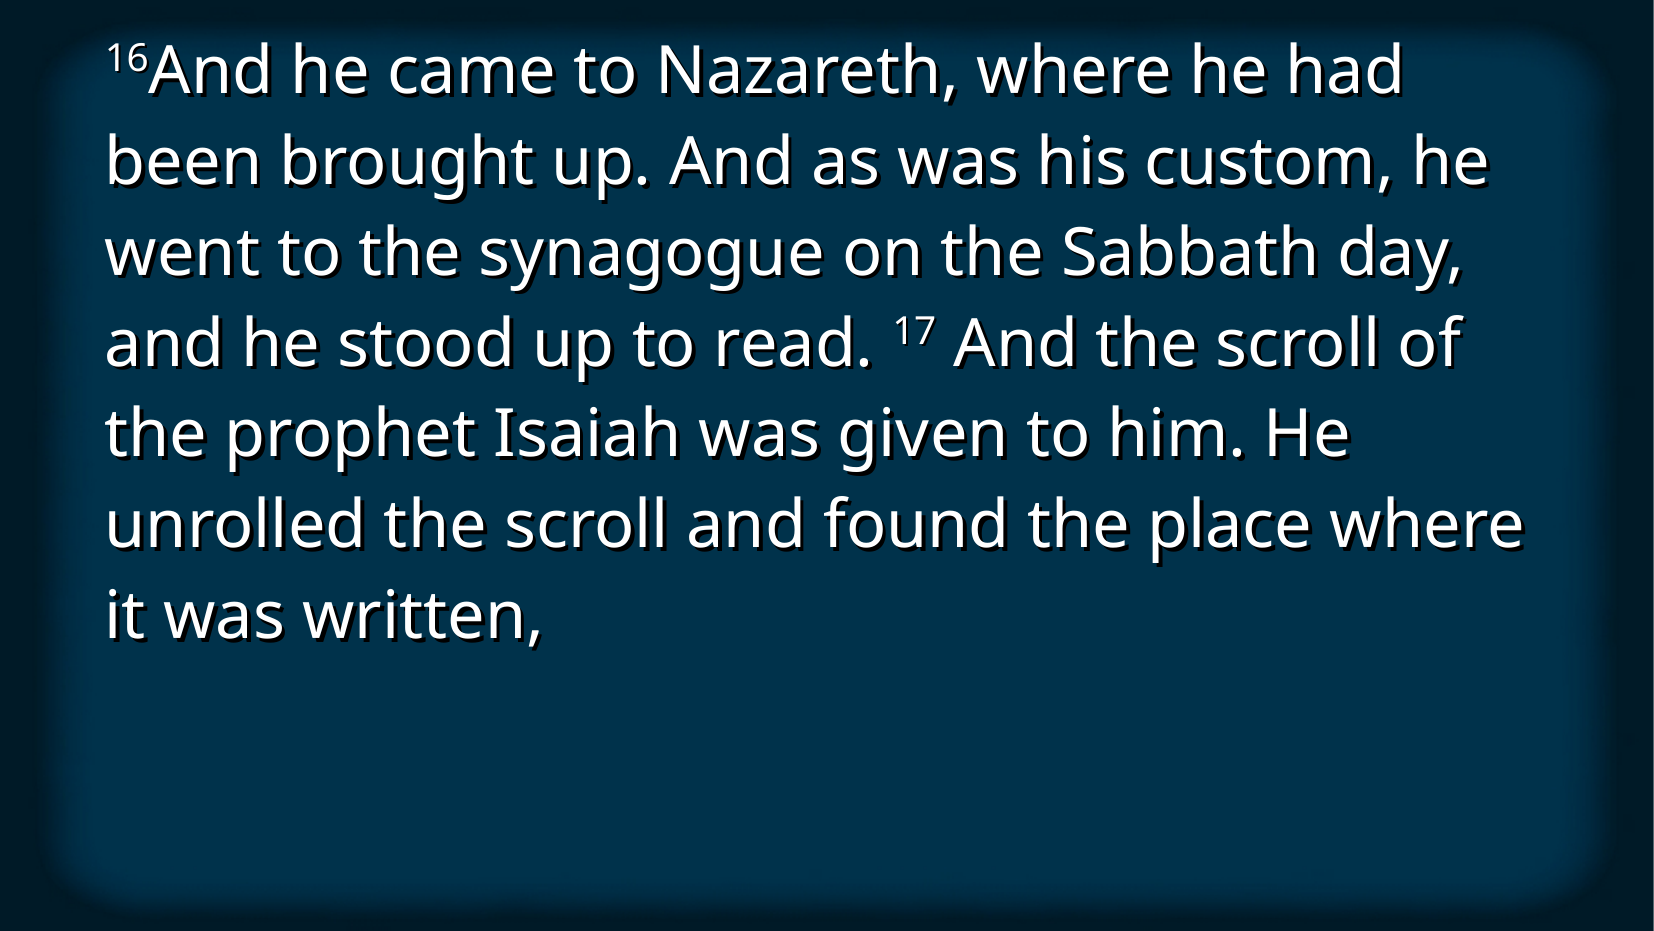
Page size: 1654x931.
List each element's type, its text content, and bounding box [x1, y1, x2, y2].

picture [0, 0, 1654, 931]
text_box 16And he came to Nazareth, where he had been brought up. And as was his custom, he went to the synagogue on the Sabbath day, and he stood up to read. 17 And the scroll of the prophet Isaiah was given to him. He unrolled the scroll and found the place where it was written, [90, 15, 1591, 652]
